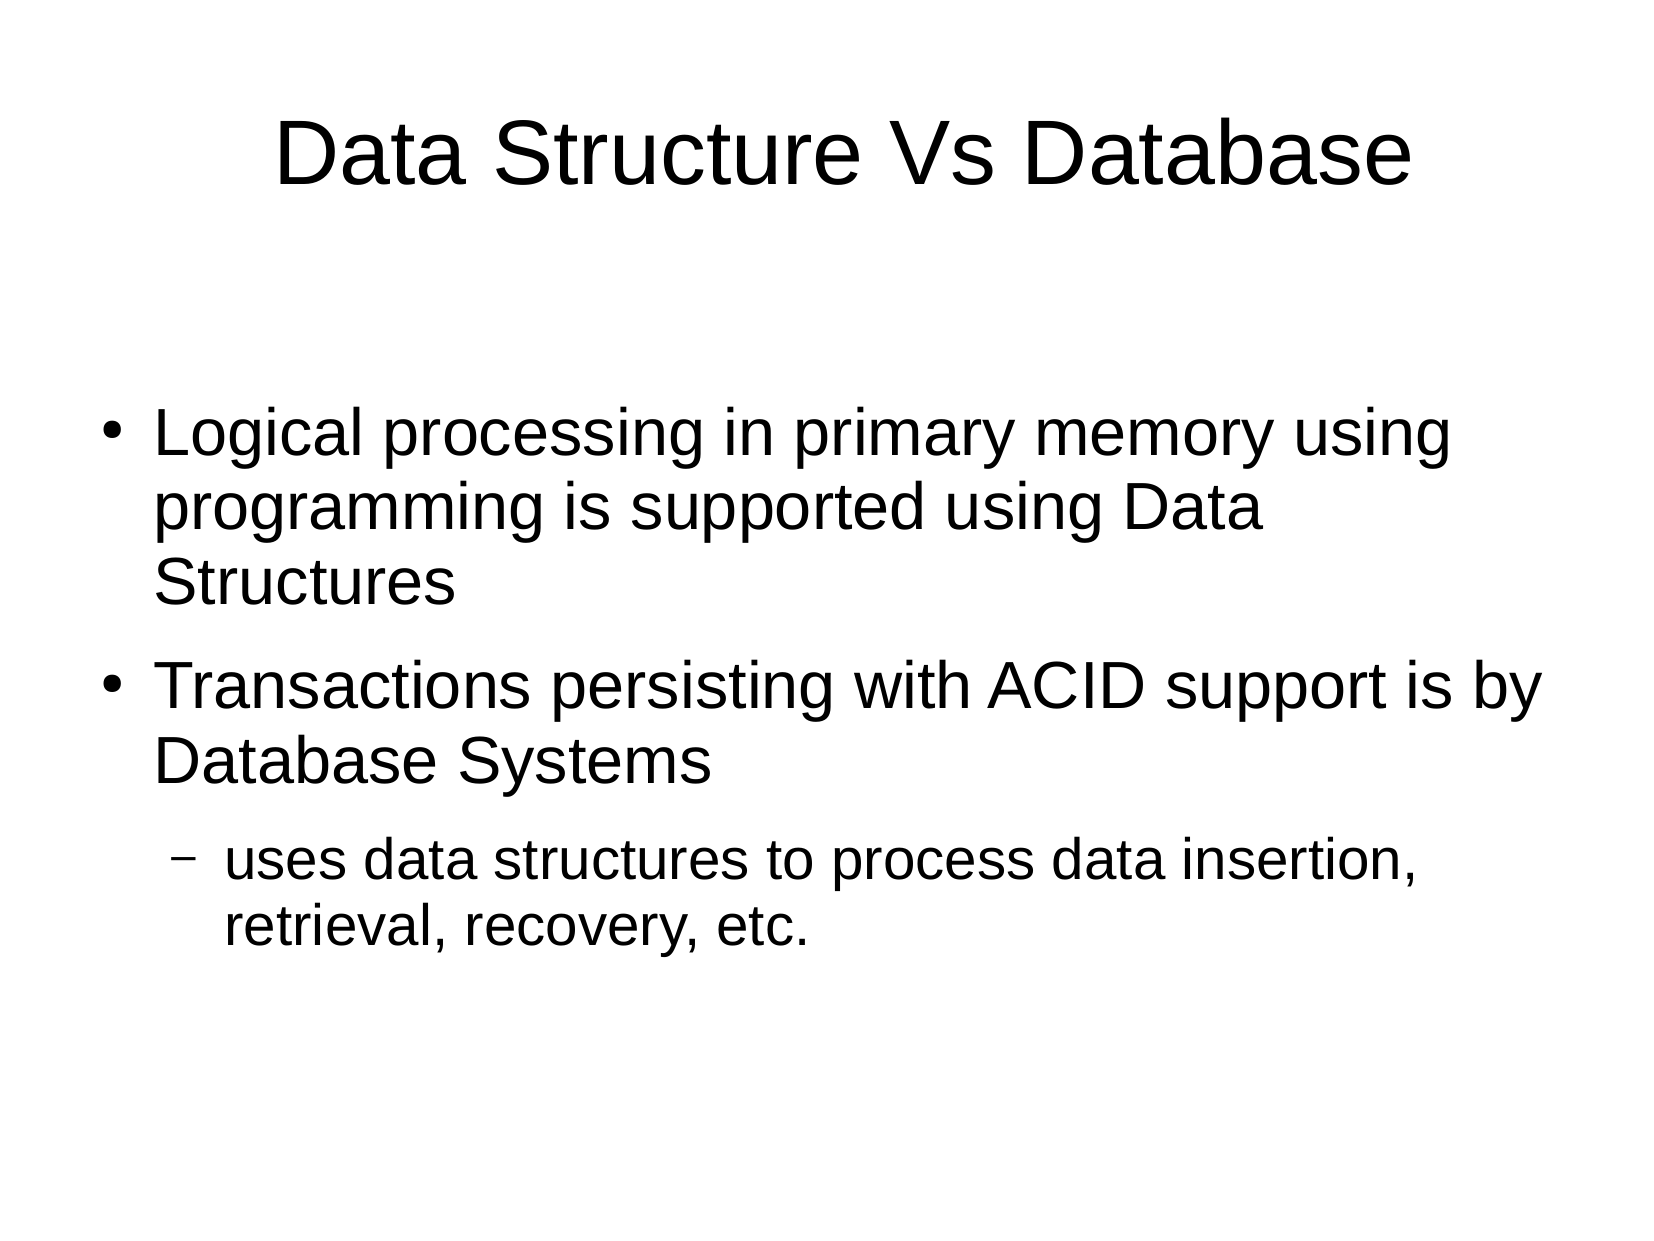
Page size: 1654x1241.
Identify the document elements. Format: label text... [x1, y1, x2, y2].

title Data Structure Vs Database [82, 49, 1571, 257]
list Logical processing in primary memory using programming is supported using Data Structures Transactions persisting with ACID support is by Database Systems uses data structures to process data insertion, retrieval, recovery, etc. [82, 290, 1571, 1010]
